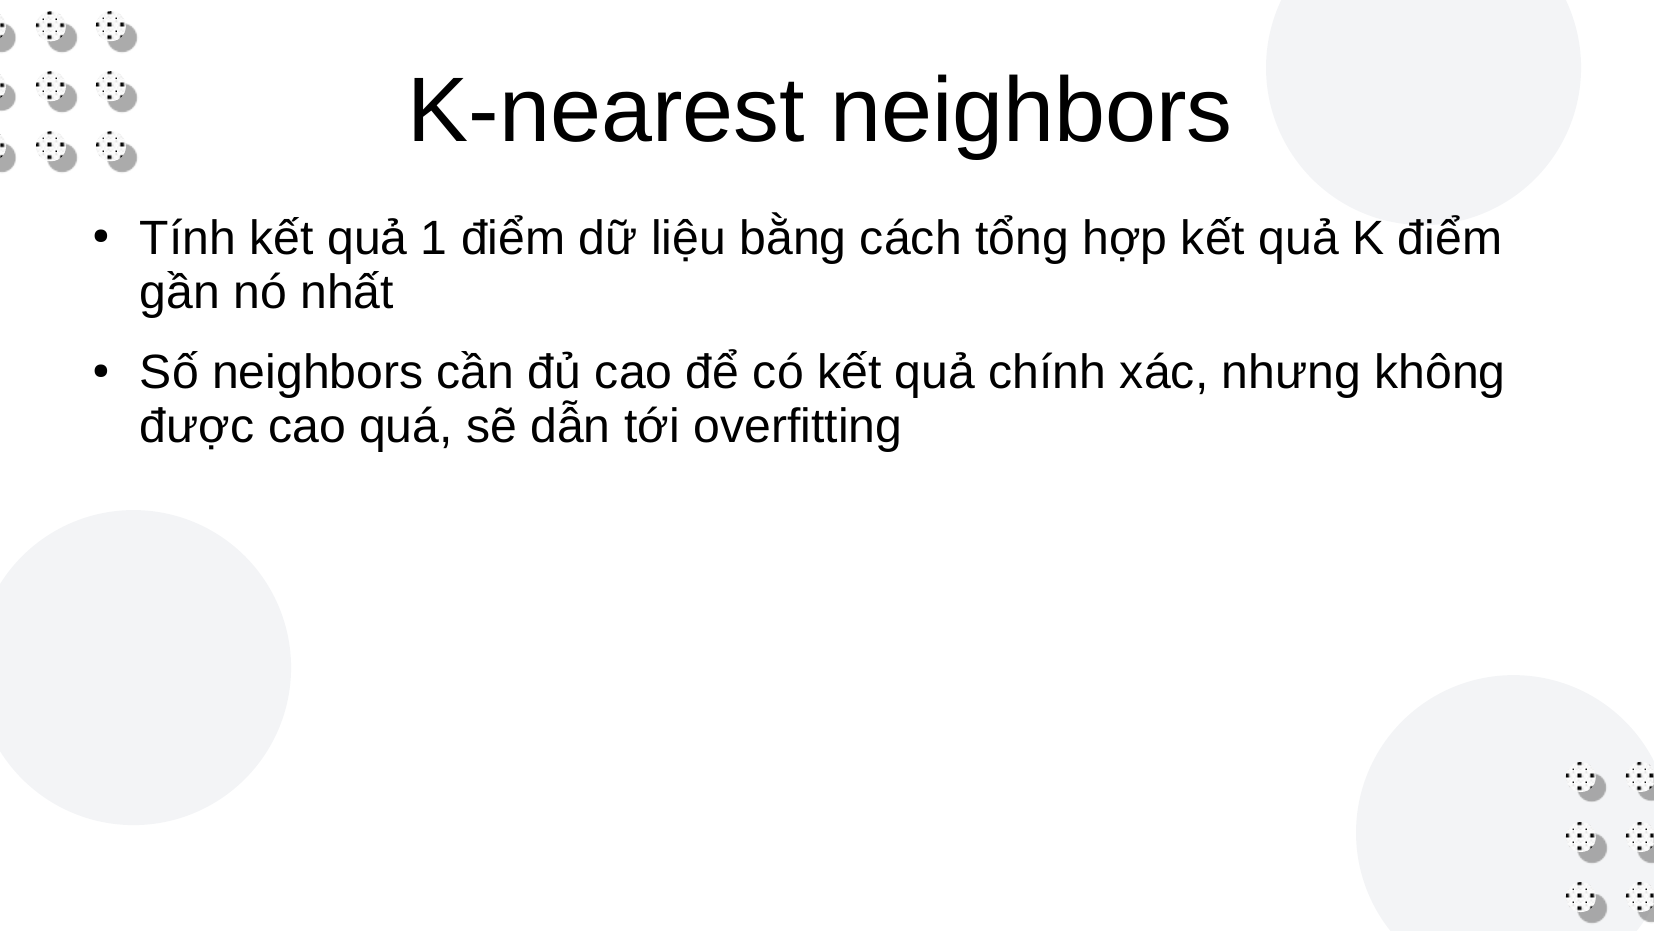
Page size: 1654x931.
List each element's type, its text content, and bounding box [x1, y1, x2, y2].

picture [35, 131, 67, 162]
picture [95, 11, 126, 32]
list Tính kết quả 1 điểm dữ liệu bằng cách tổng hợp kết quả K điểm gần nó nhất Số neighbors cần đủ cao để có kết quả chính xác, nhưng không được cao quá, sẽ dẫn tới overfitting [76, 210, 1565, 526]
picture [35, 71, 66, 102]
picture [0, 134, 7, 159]
picture [0, 14, 6, 39]
picture [0, 74, 6, 99]
picture [1565, 761, 1596, 793]
picture [1565, 882, 1596, 913]
title K-nearest neighbors [76, 32, 1565, 188]
picture [1625, 761, 1654, 792]
picture [35, 11, 66, 42]
picture [1565, 821, 1596, 853]
picture [1625, 881, 1654, 912]
picture [1625, 821, 1654, 853]
